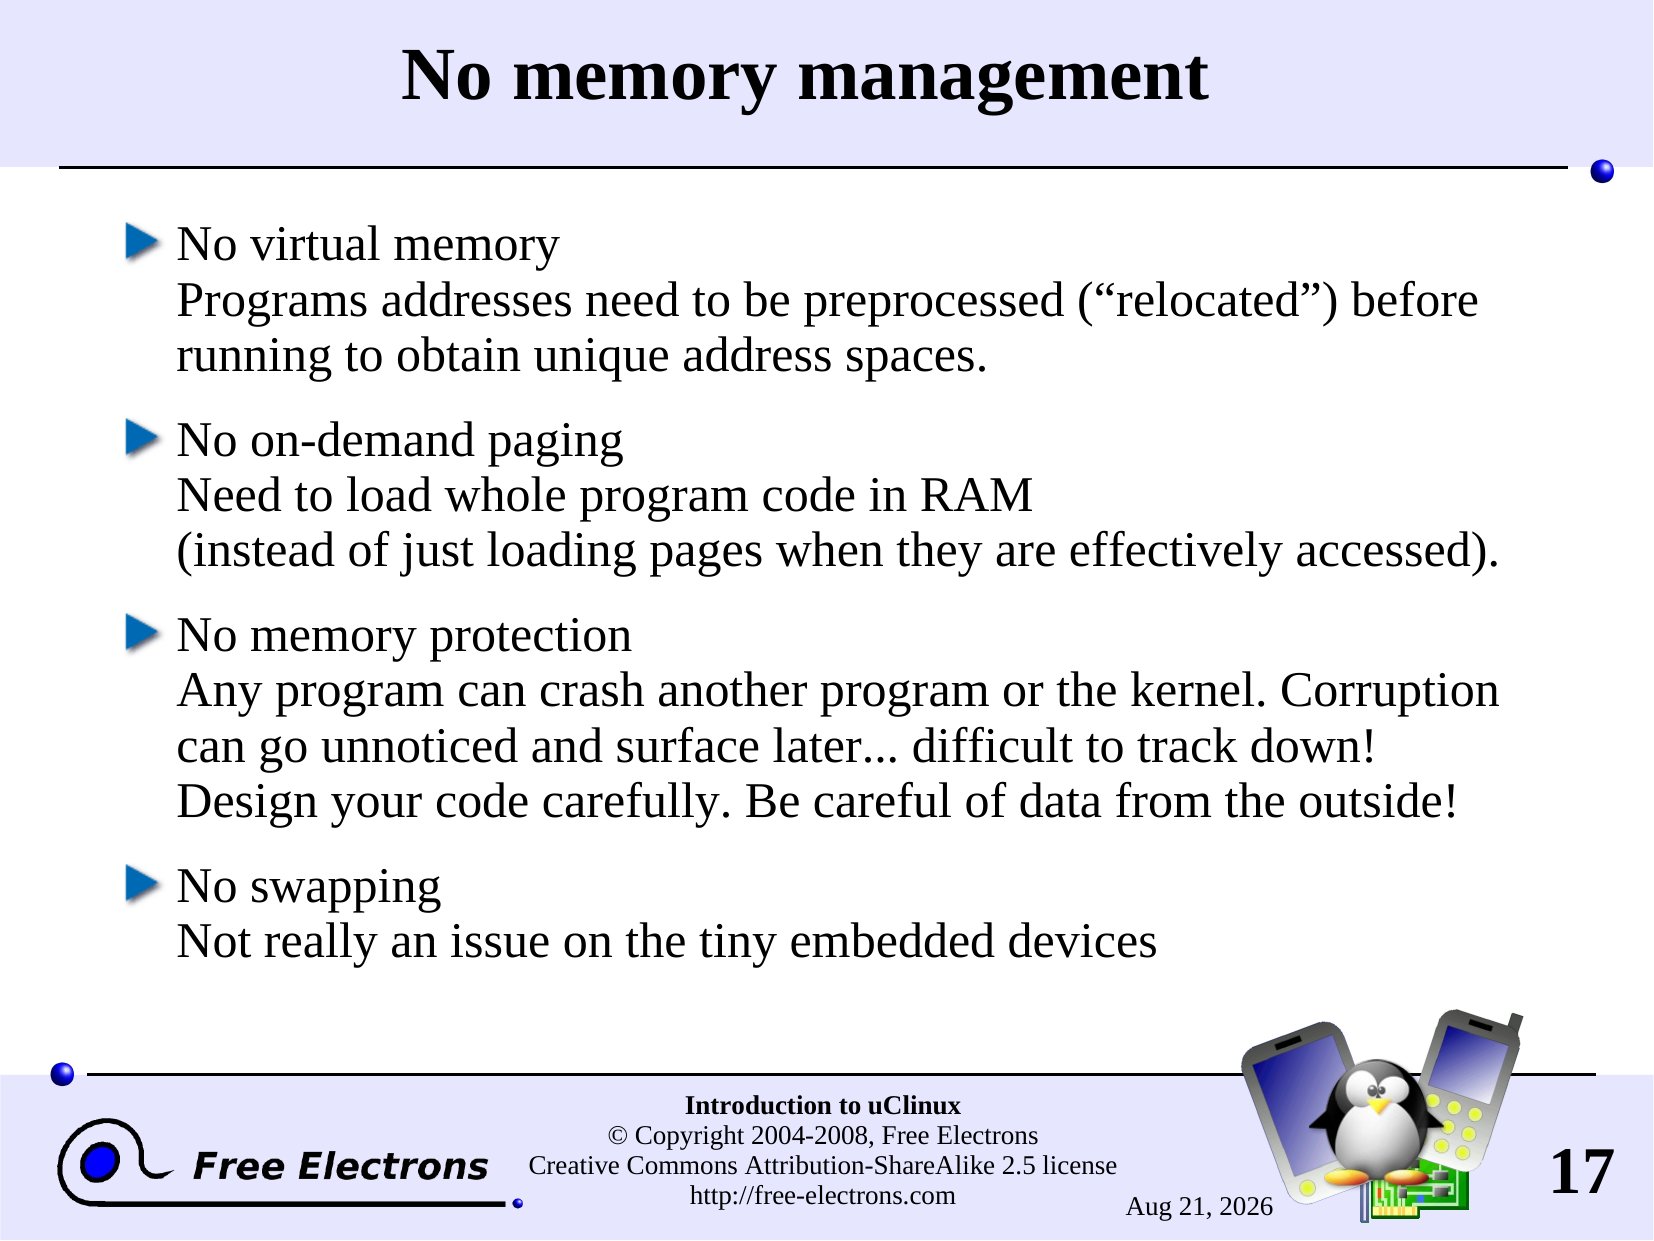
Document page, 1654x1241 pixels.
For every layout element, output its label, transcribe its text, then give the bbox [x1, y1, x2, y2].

picture [1231, 1007, 1538, 1241]
list No virtual memory Programs addresses need to be preprocessed (“relocated”) before running to obtain unique address spaces. No on-demand paging Need to load whole program code in RAM (instead of just loading pages when they are effectively accessed). No memory protection Any program can crash another program or the kernel. Corruption can go unnoticed and surface later... difficult to track down! Design your code carefully. Be careful of data from the outside! No swapping Not really an issue on the tiny embedded devices [105, 216, 1518, 1066]
title No memory management [60, 25, 1551, 124]
picture [50, 1107, 527, 1216]
